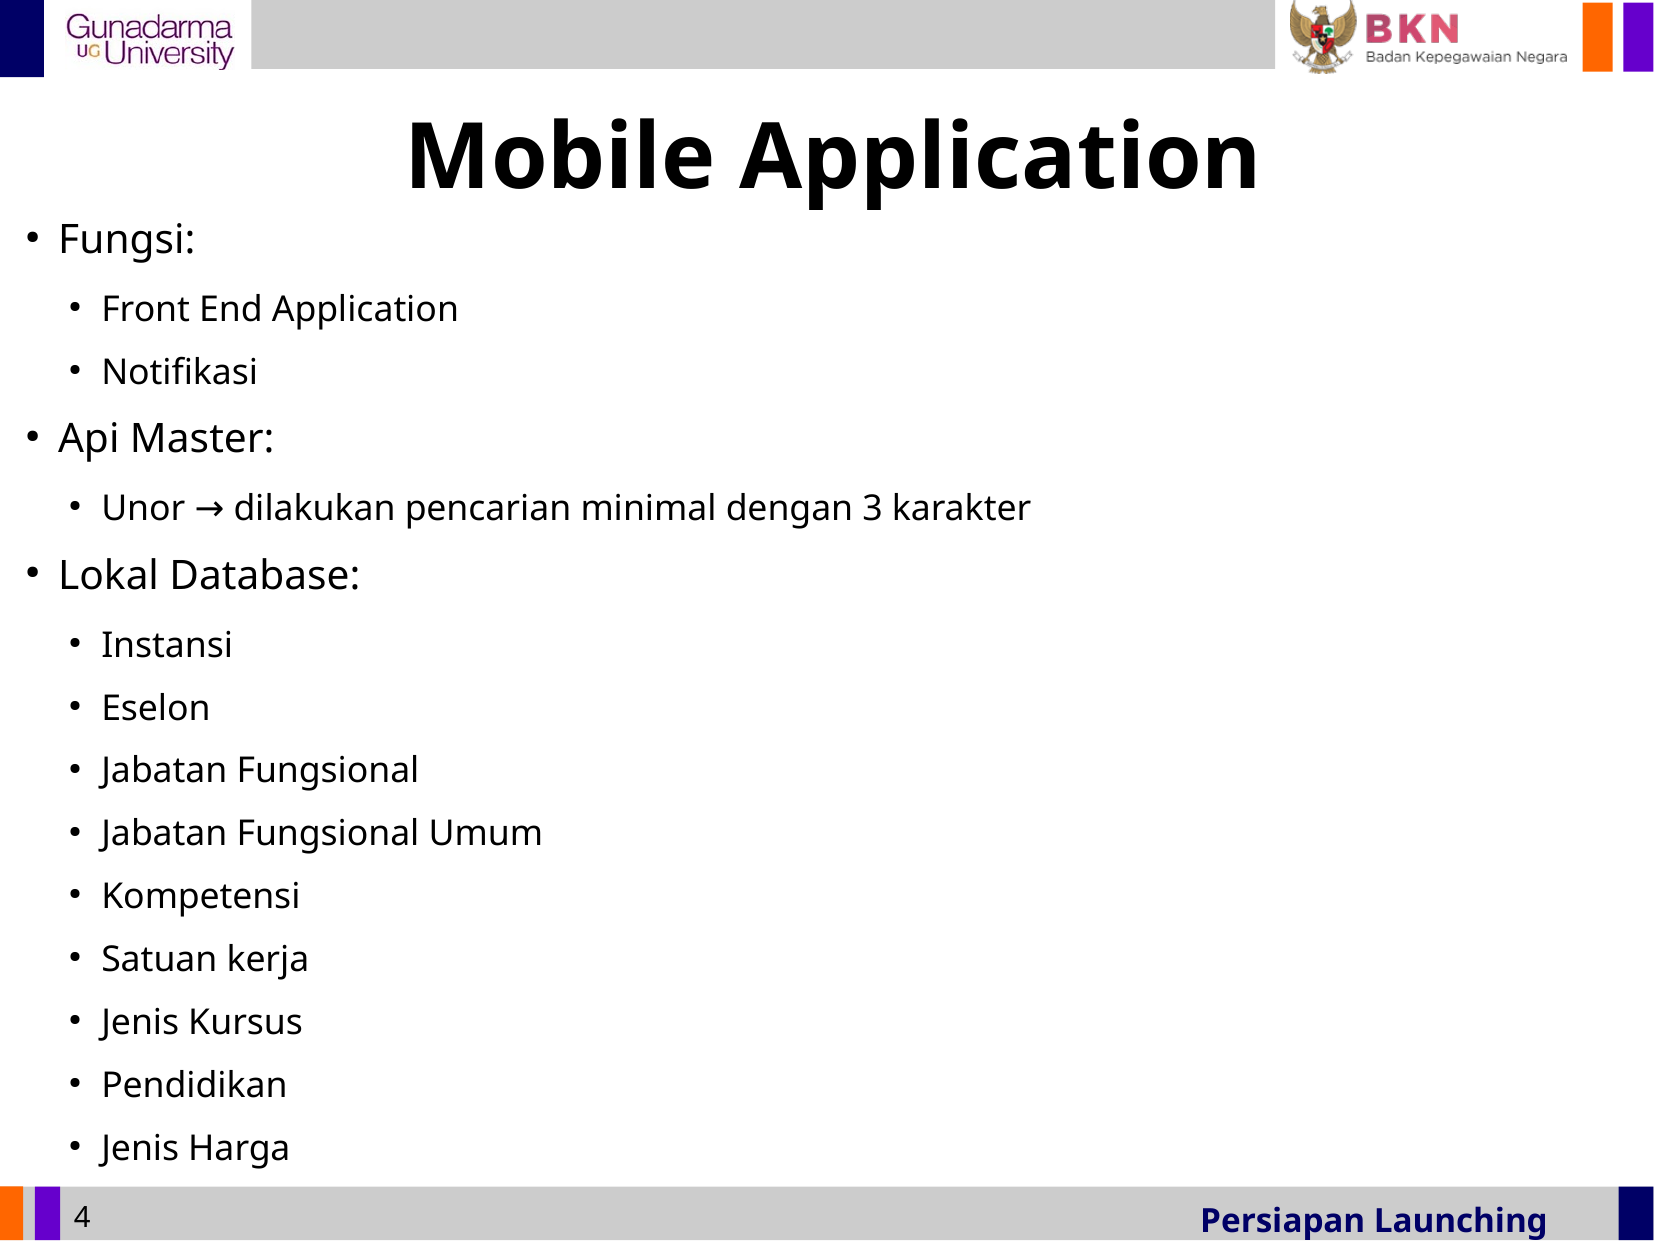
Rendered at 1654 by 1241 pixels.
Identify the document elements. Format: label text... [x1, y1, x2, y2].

list Fungsi: Front End Application Notifikasi Api Master: Unor → dilakukan pencarian minimal dengan 3 karakter Lokal Database: Instansi Eselon Jabatan Fungsional Jabatan Fungsional Umum Kompetensi Satuan kerja Jenis Kursus Pendidikan Jenis Harga [14, 210, 1630, 1176]
picture [1290, 0, 1567, 74]
picture [65, 0, 235, 70]
title Mobile Application [77, 90, 1591, 210]
